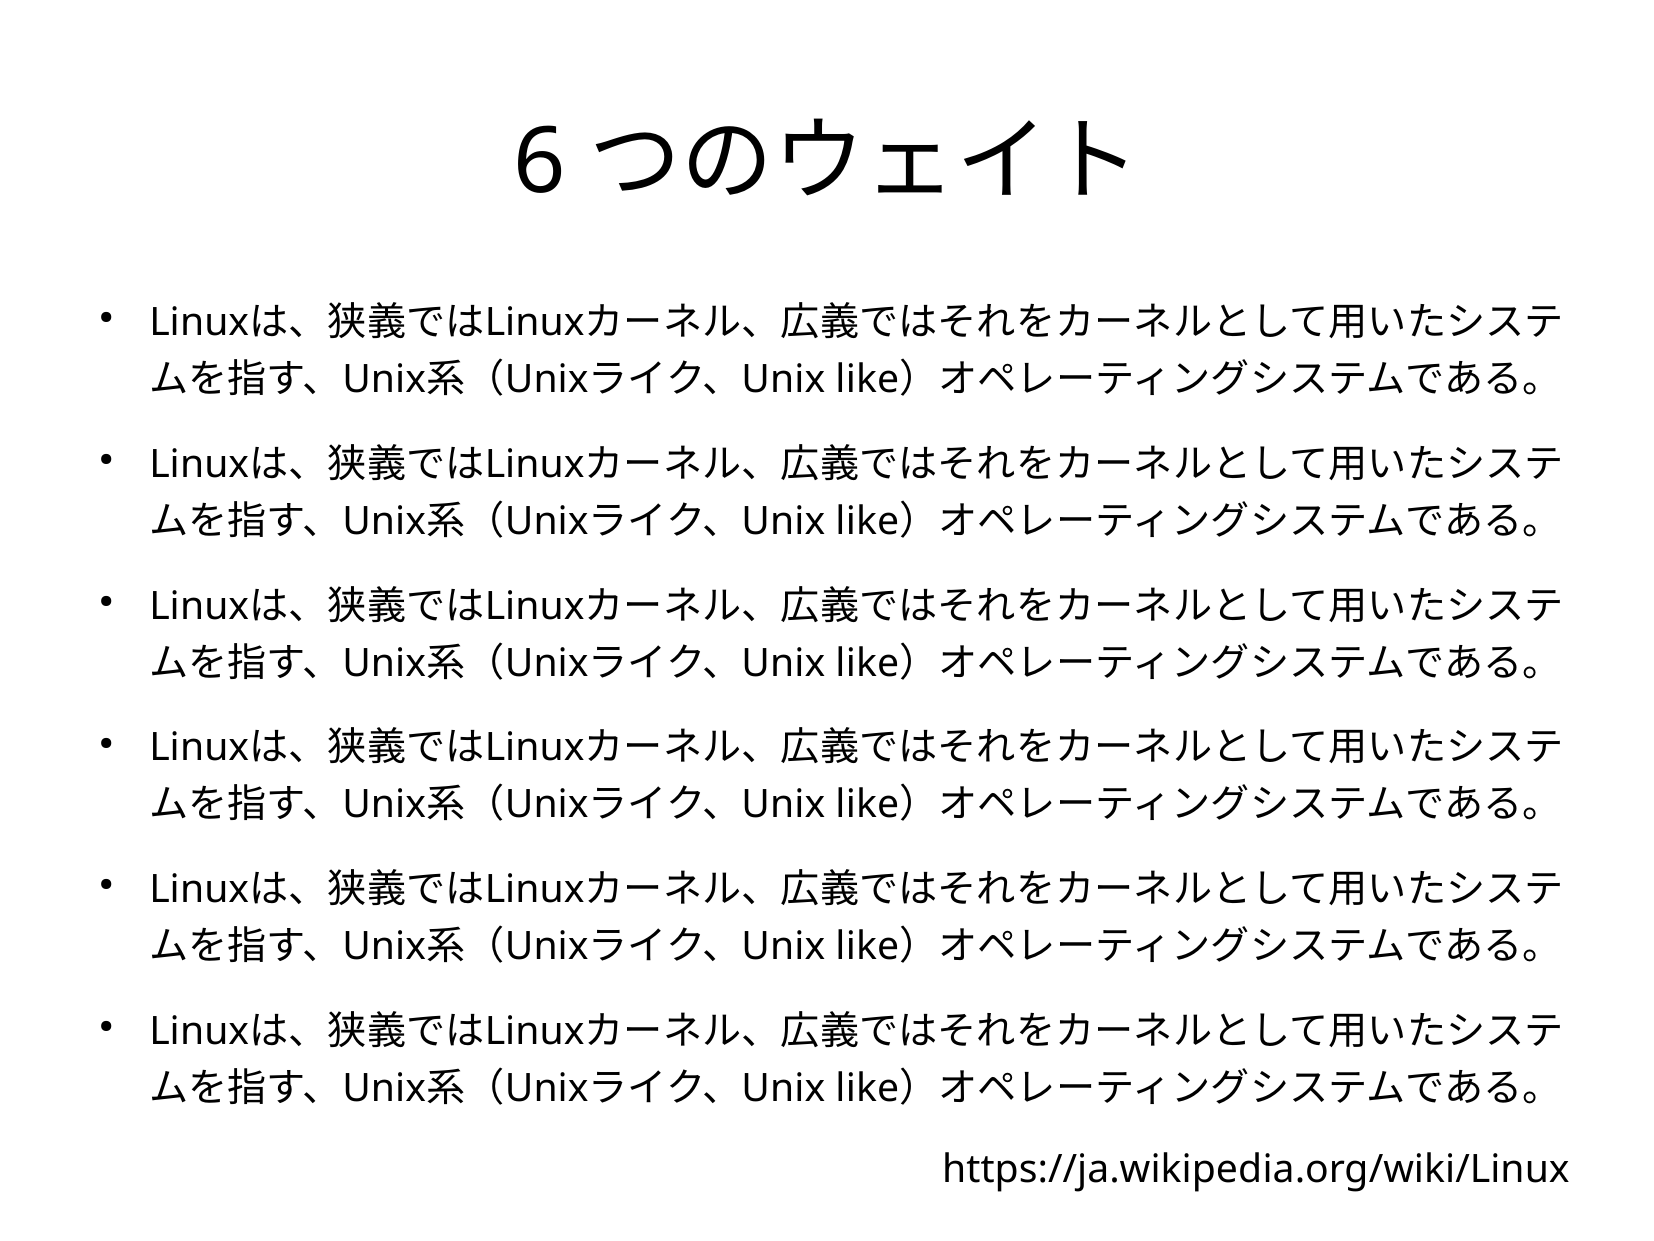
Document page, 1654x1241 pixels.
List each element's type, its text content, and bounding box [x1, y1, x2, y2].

list Linuxは、狭義ではLinuxカーネル、広義ではそれをカーネルとして用いたシステムを指す、Unix系（Unixライク、Unix like）オペレーティングシステムである。 Linuxは、狭義ではLinuxカーネル、広義ではそれをカーネルとして用いたシステムを指す、Unix系（Unixライク、Unix like）オペレーティングシステムである。 Linuxは、狭義ではLinuxカーネル、広義ではそれをカーネルとして用いたシステムを指す、Unix系（Unixライク、Unix like）オペレーティングシステムである。 Linuxは、狭義ではLinuxカーネル、広義ではそれをカーネルとして用いたシステムを指す、Unix系（Unixライク、Unix like）オペレーティングシステムである。 Linuxは、狭義ではLinuxカーネル、広義ではそれをカーネルとして用いたシステムを指す、Unix系（Unixライク、Unix like）オペレーティングシステムである。 Linuxは、狭義ではLinuxカーネル、広義ではそれをカーネルとして用いたシステムを指す、Unix系（Unixライク、Unix like）オペレーティングシステムである。 https://ja.wikipedia.org/wiki/Linux [82, 290, 1571, 1205]
title 6 つのウェイト [82, 49, 1571, 257]
